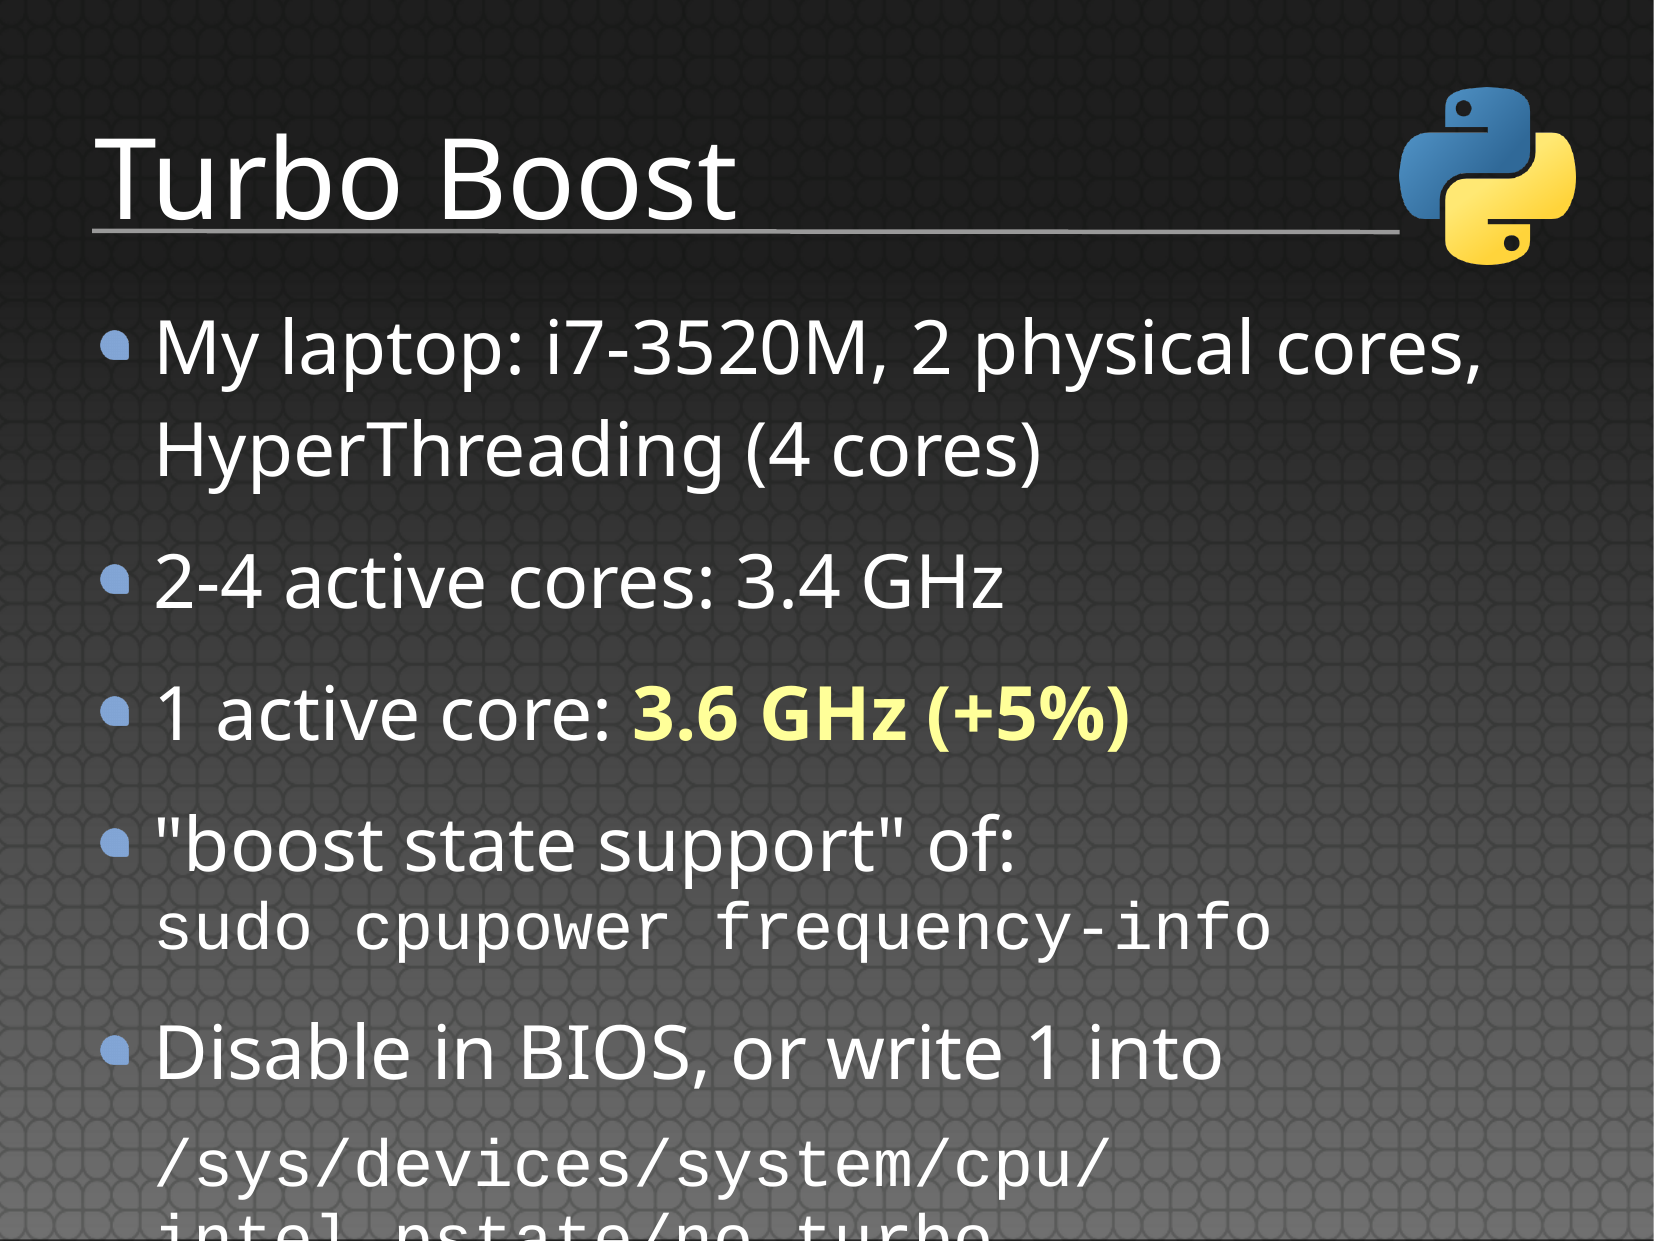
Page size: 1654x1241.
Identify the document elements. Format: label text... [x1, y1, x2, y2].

picture [205, 1230, 221, 1241]
picture [0, 0, 1654, 1241]
picture [685, 1230, 701, 1241]
title Turbo Boost [94, 100, 1426, 251]
list My laptop: i7-3520M, 2 physical cores, HyperThreading (4 cores) 2-4 active cores: 3.4 GHz 1 active core: 3.6 GHz (+5%) "boost state support" of: sudo cpupower frequency-info Disable in BIOS, or write 1 into /sys/devices/system/cpu/ intel_pstate/no_turbo [82, 293, 1571, 1142]
picture [925, 1230, 942, 1241]
picture [963, 1229, 982, 1241]
picture [284, 1229, 302, 1240]
picture [405, 1230, 422, 1241]
picture [723, 1229, 742, 1241]
picture [604, 1229, 622, 1240]
